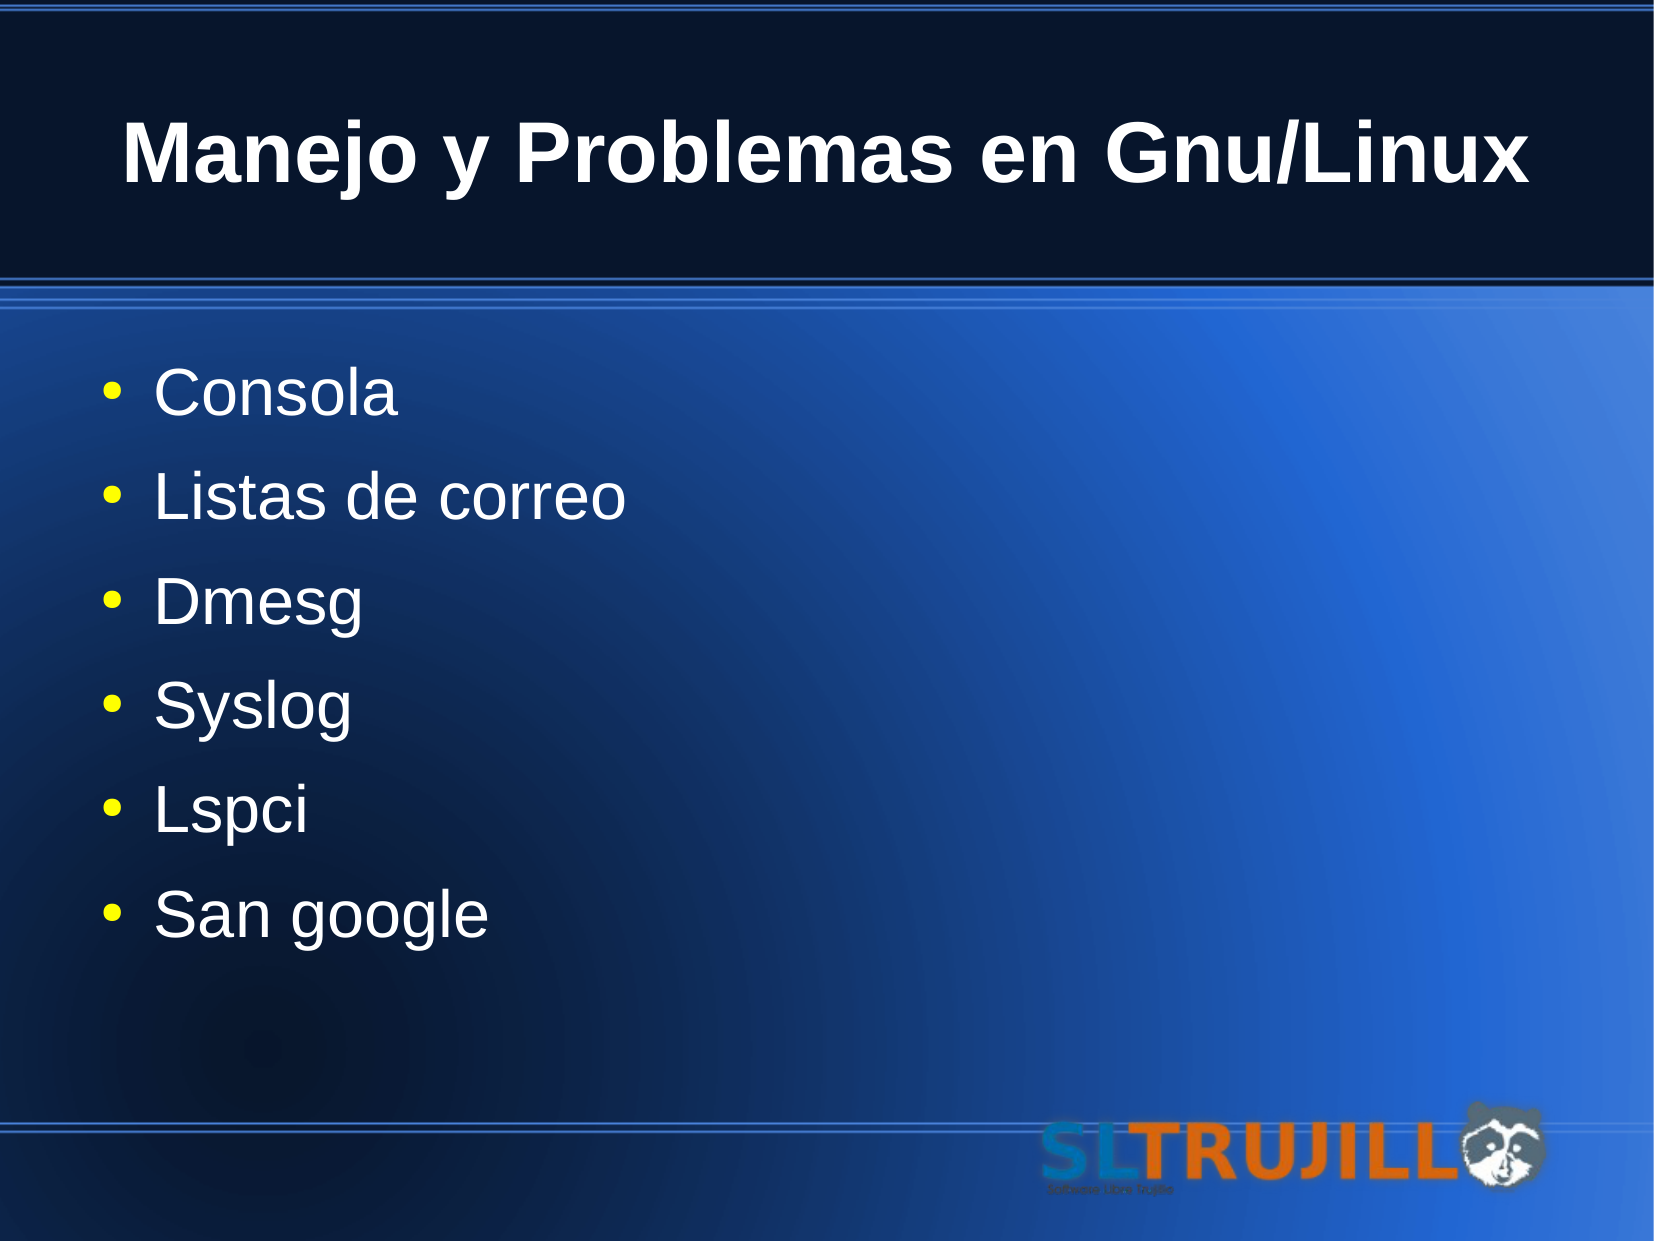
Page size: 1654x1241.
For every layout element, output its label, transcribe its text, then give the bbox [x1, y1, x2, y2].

picture [0, 0, 1654, 1241]
title Manejo y Problemas en Gnu/Linux [82, 49, 1571, 257]
list Consola Listas de correo Dmesg Syslog Lspci San google [82, 355, 1571, 1075]
